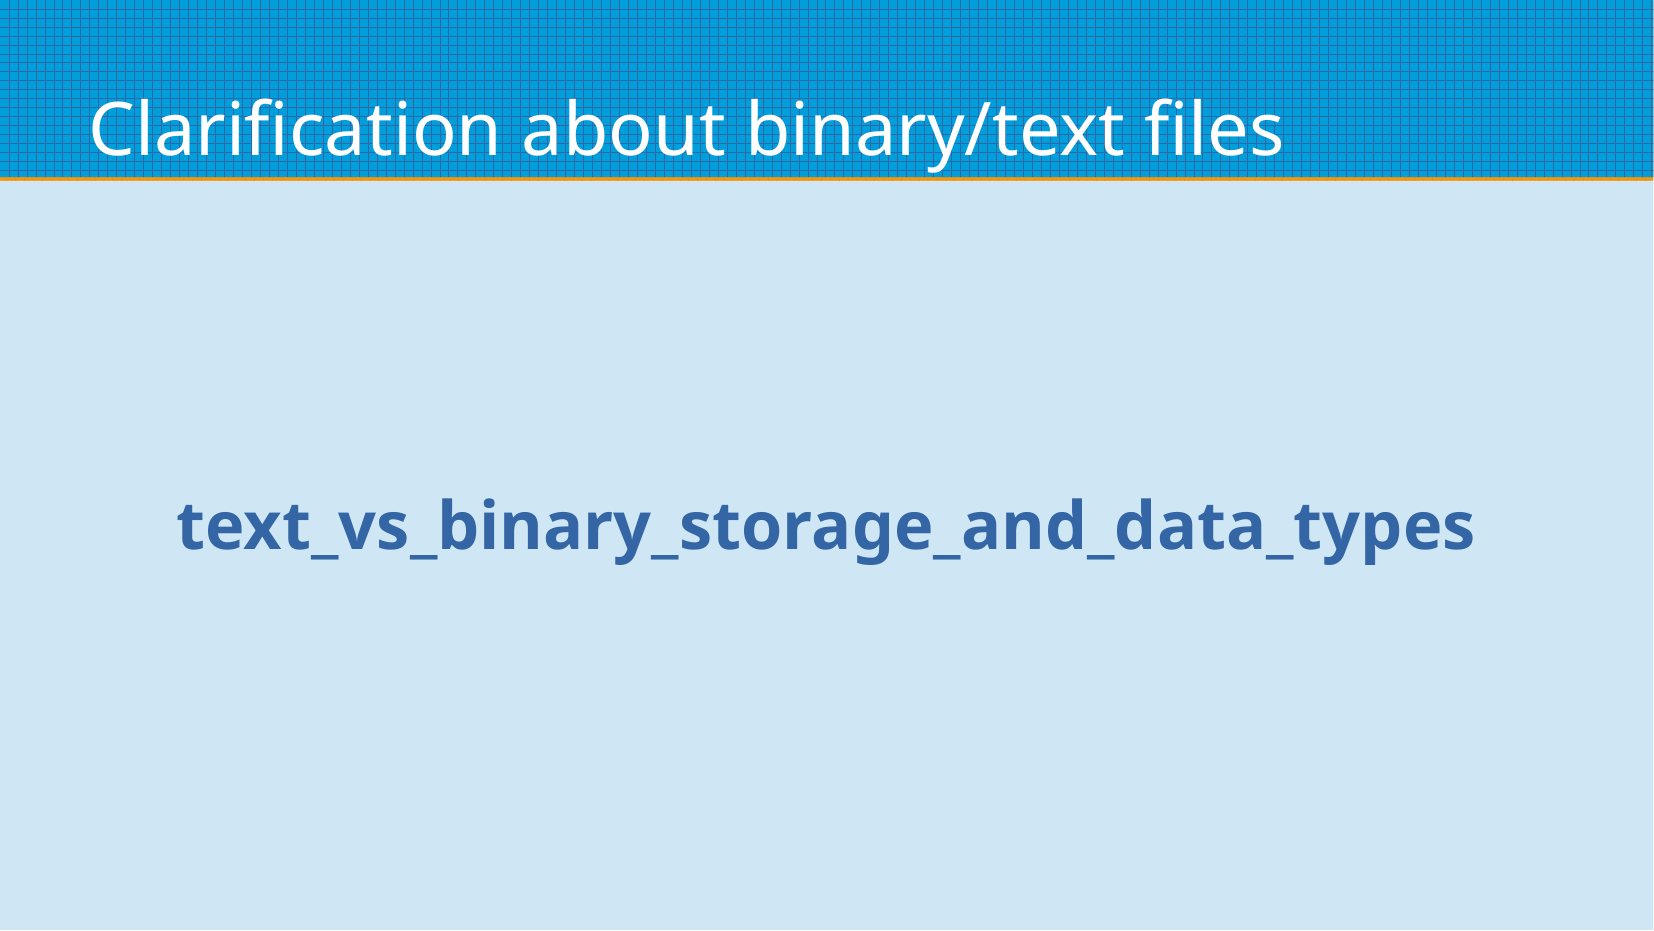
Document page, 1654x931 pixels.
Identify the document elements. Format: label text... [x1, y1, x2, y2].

subtitle text_vs_binary_storage_and_data_types [88, 236, 1565, 813]
title Clarification about binary/text files [88, 14, 1565, 178]
